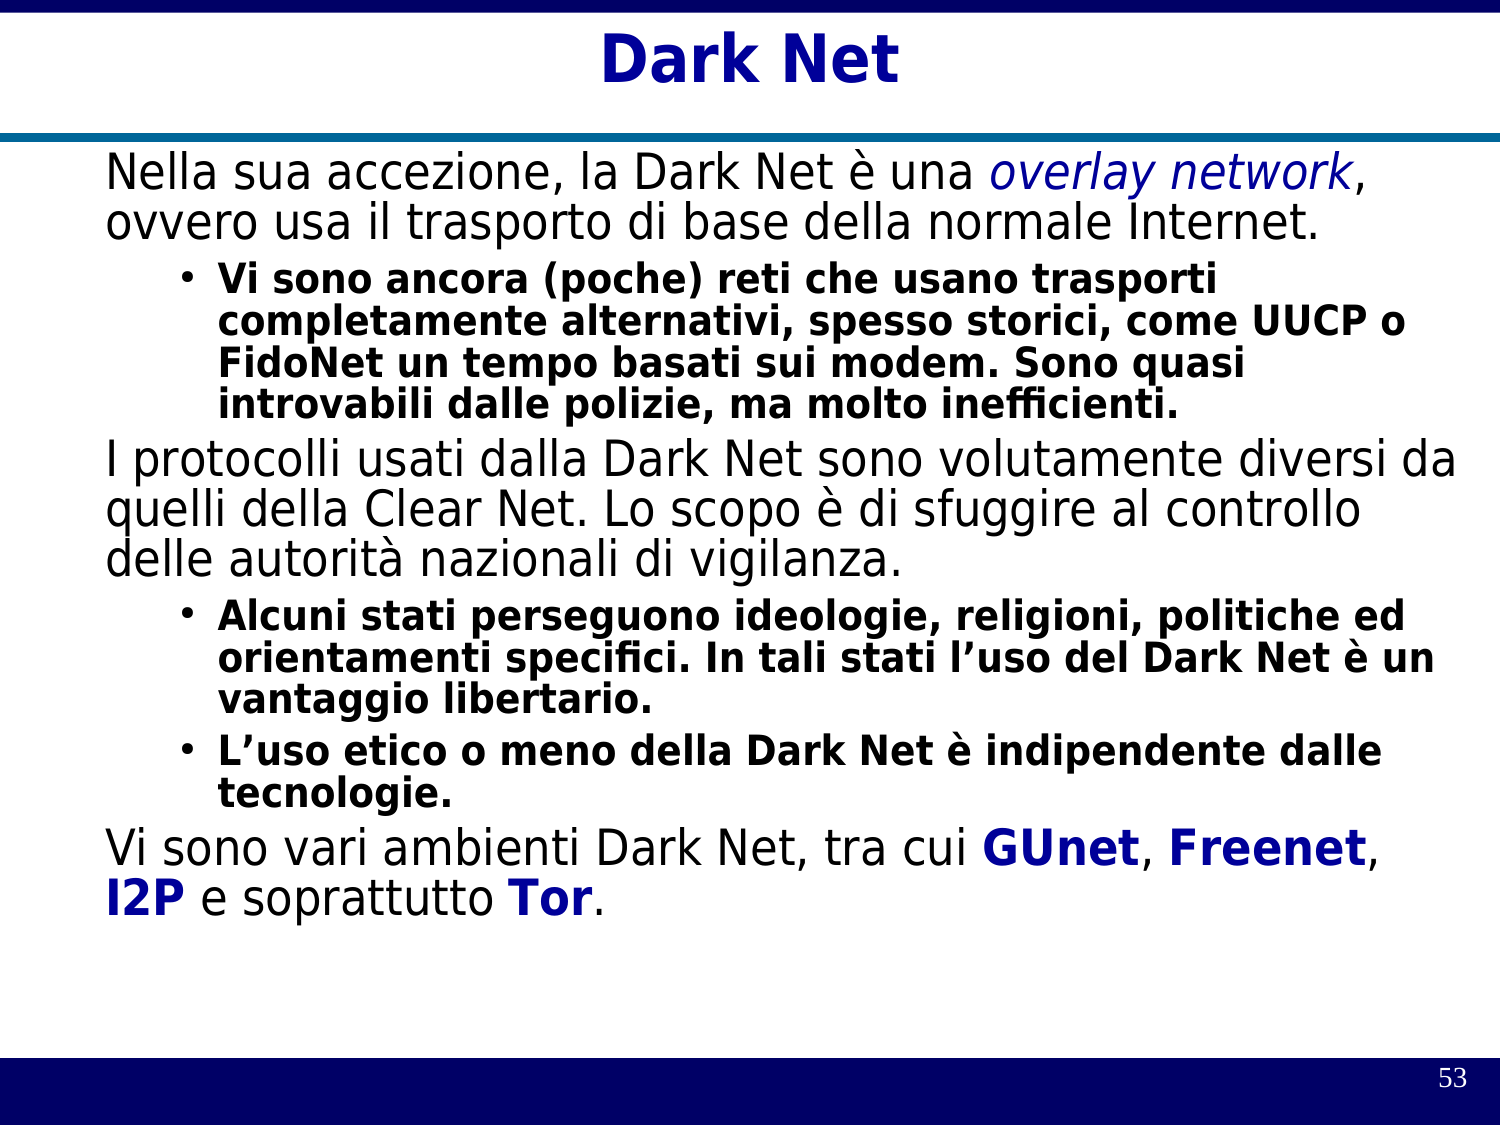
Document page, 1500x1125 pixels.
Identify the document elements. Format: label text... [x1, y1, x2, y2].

title Dark Net [30, 0, 1471, 126]
list Nella sua accezione, la Dark Net è una overlay network, ovvero usa il trasporto di base della normale Internet. Vi sono ancora (poche) reti che usano trasporti completamente alternativi, spesso storici, come UUCP o FidoNet un tempo basati sui modem. Sono quasi introvabili dalle polizie, ma molto inefficienti. I protocolli usati dalla Dark Net sono volutamente diversi da quelli della Clear Net. Lo scopo è di sfuggire al controllo delle autorità nazionali di vigilanza. Alcuni stati perseguono ideologie, religioni, politiche ed orientamenti specifici. In tali stati l’uso del Dark Net è un vantaggio libertario. L’uso etico o meno della Dark Net è indipendente dalle tecnologie. Vi sono vari ambienti Dark Net, tra cui GUnet, Freenet, I2P e soprattutto Tor. [30, 149, 1471, 1021]
